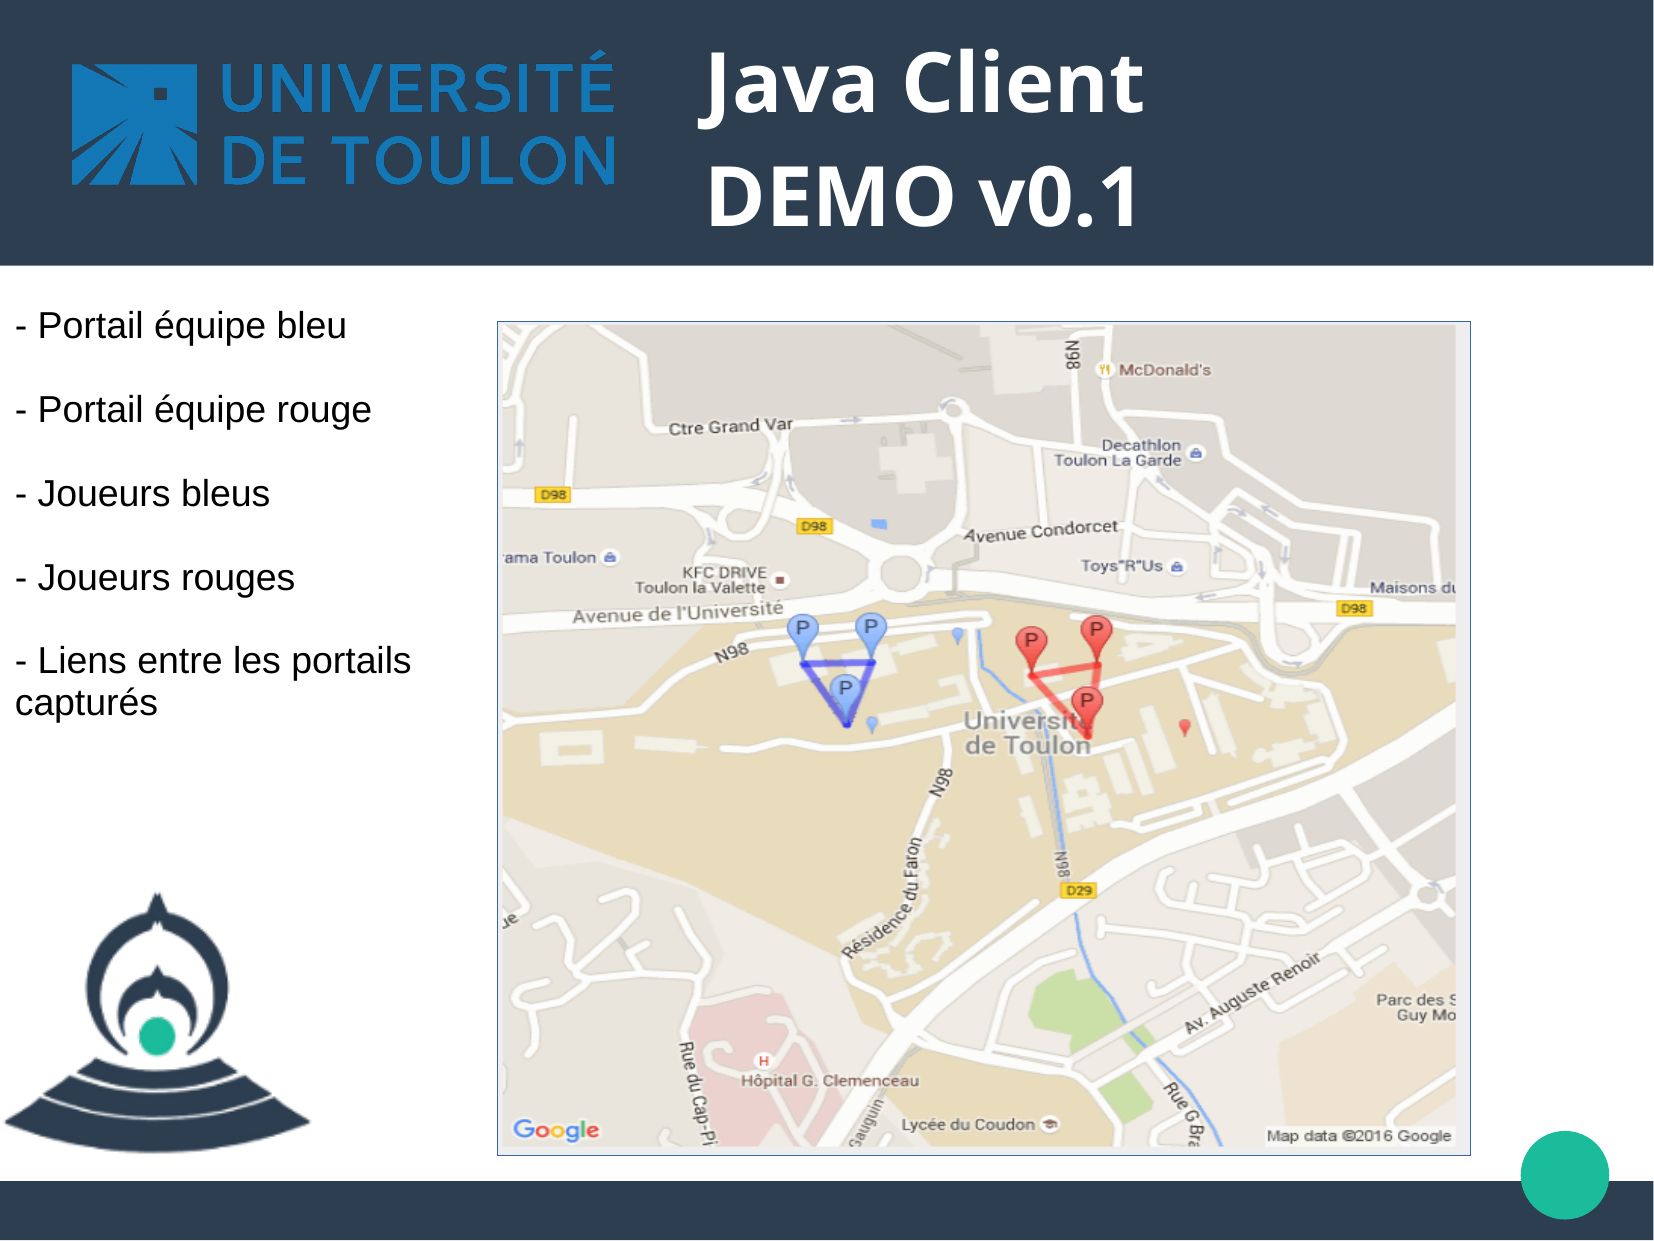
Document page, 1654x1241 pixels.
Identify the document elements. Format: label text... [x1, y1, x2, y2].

picture [72, 49, 614, 185]
picture [497, 321, 1471, 1156]
text_box - Portail équipe bleu - Portail équipe rouge - Joueurs bleus - Joueurs rouges - Liens entre les portails capturés [0, 212, 473, 732]
picture [2, 884, 316, 1160]
text_box Java Client DEMO v0.1 [690, 16, 1560, 266]
